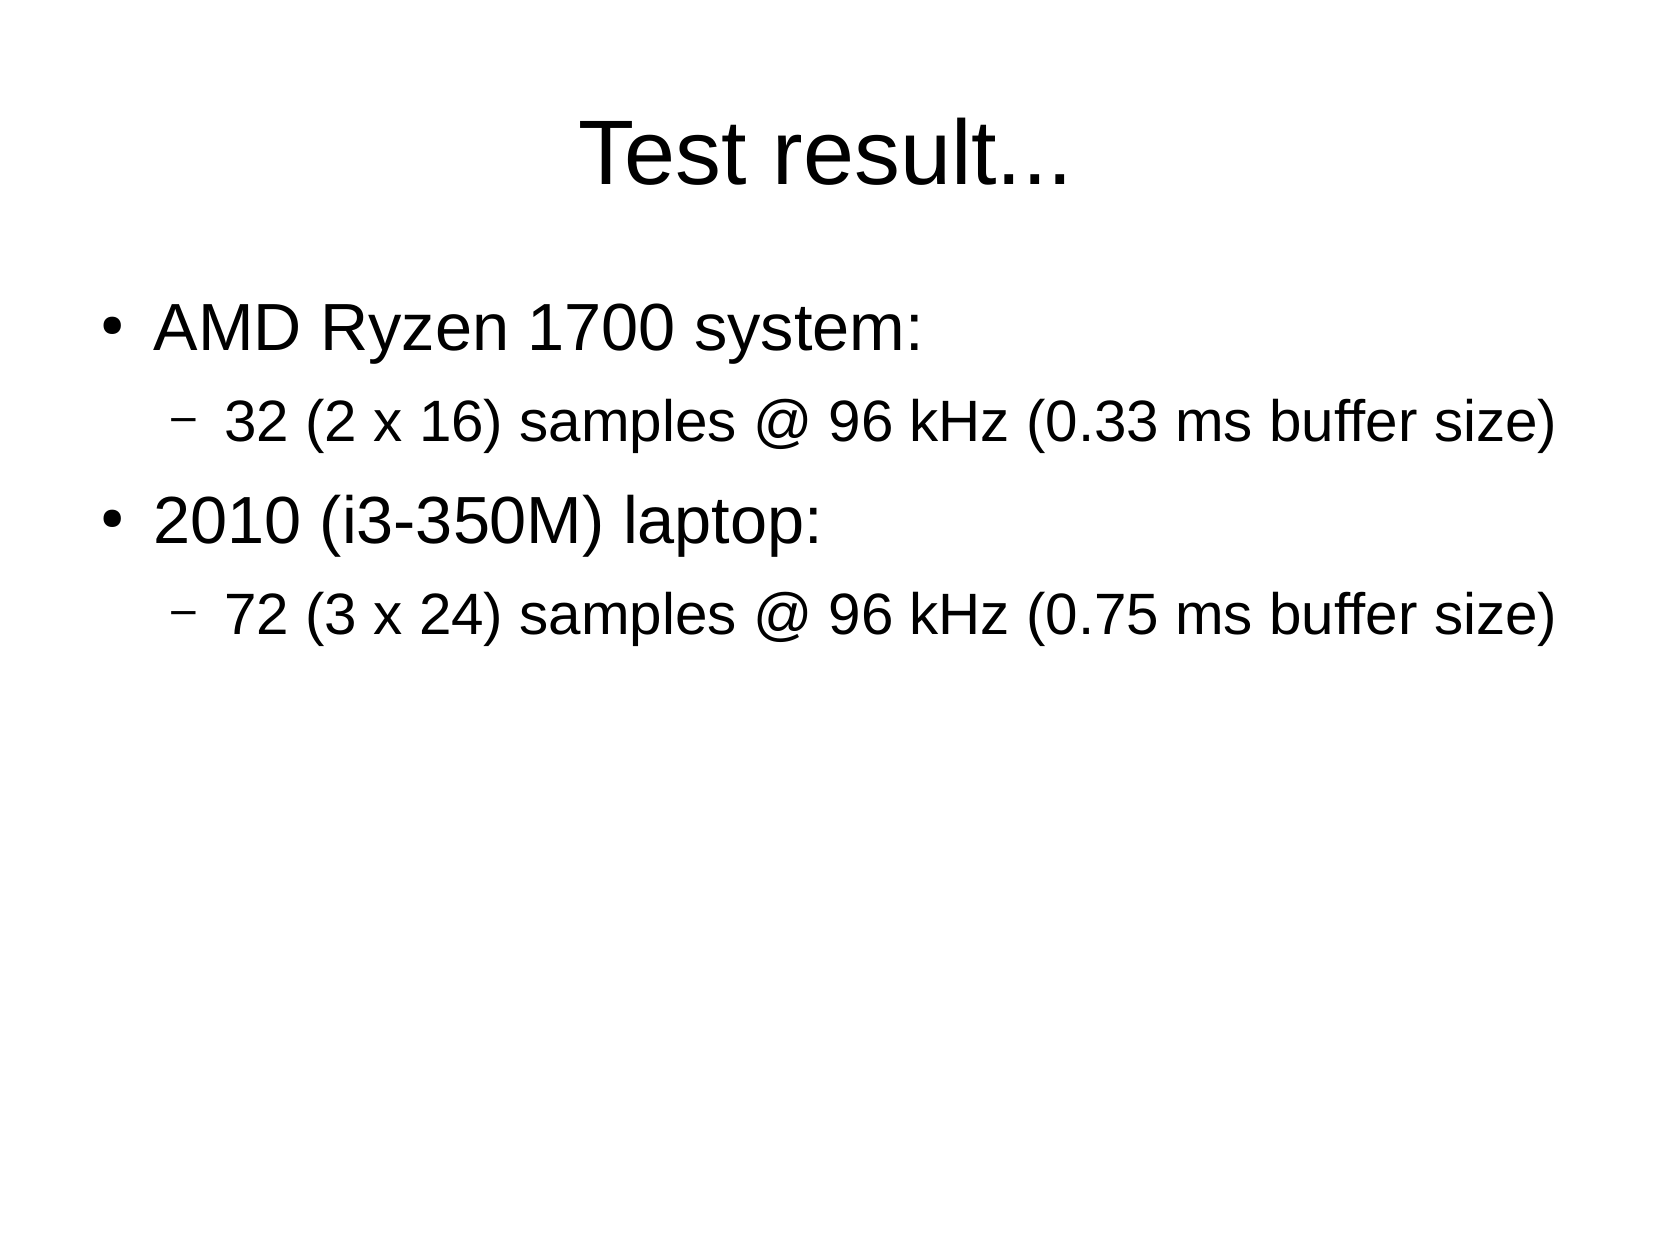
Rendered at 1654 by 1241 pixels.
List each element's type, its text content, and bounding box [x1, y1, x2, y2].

list AMD Ryzen 1700 system: 32 (2 x 16) samples @ 96 kHz (0.33 ms buffer size) 2010 (i3-350M) laptop: 72 (3 x 24) samples @ 96 kHz (0.75 ms buffer size) [82, 290, 1571, 1010]
title Test result... [82, 49, 1571, 257]
